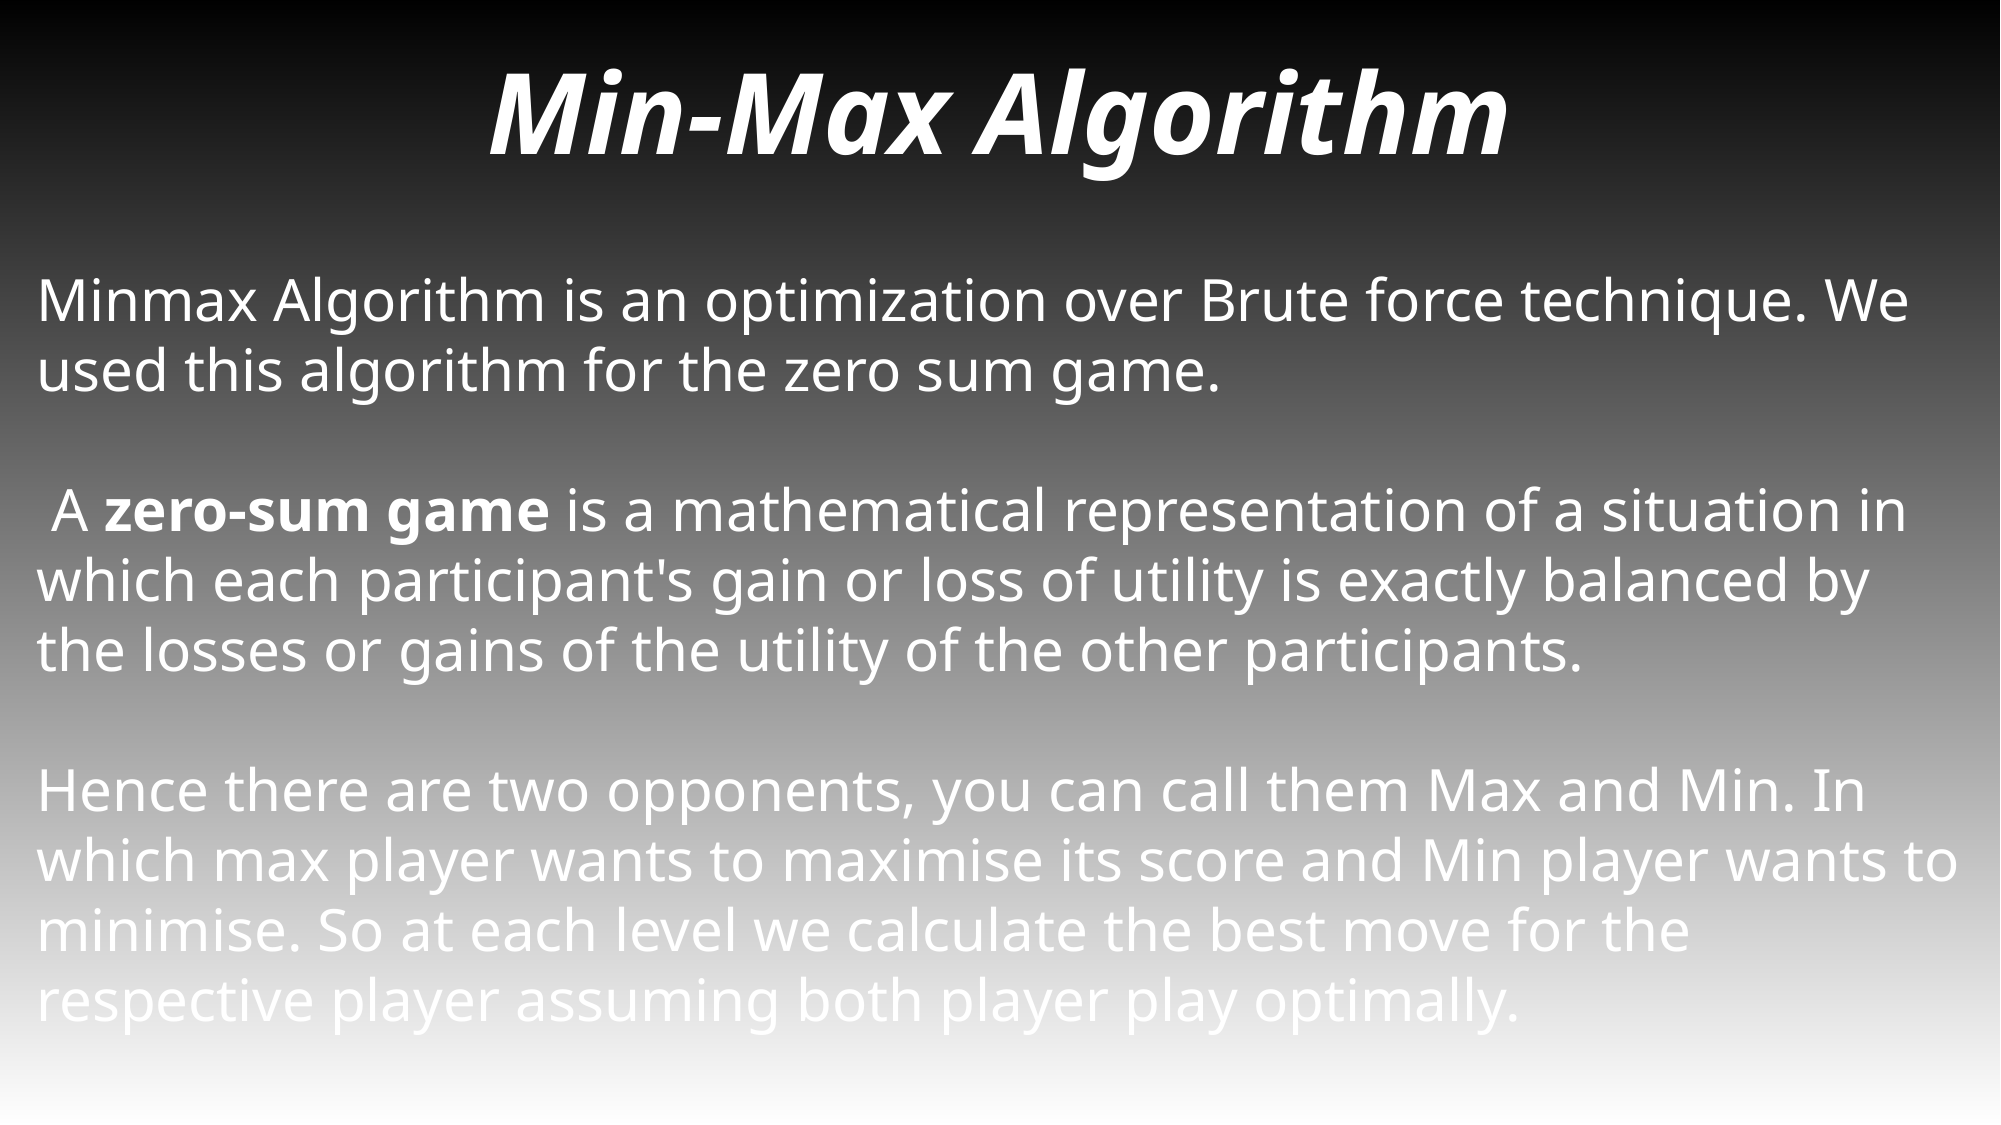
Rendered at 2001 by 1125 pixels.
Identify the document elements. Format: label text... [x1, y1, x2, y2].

text_box Minmax Algorithm is an optimization over Brute force technique. We used this algorithm for the zero sum game. A zero-sum game is a mathematical representation of a situation in which each participant's gain or loss of utility is exactly balanced by the losses or gains of the utility of the other participants. Hence there are two opponents, you can call them Max and Min. In which max player wants to maximise its score and Min player wants to minimise. So at each level we calculate the best move for the respective player assuming both player play optimally. [21, 256, 1979, 1041]
text_box Min-Max Algorithm [0, 34, 2000, 185]
